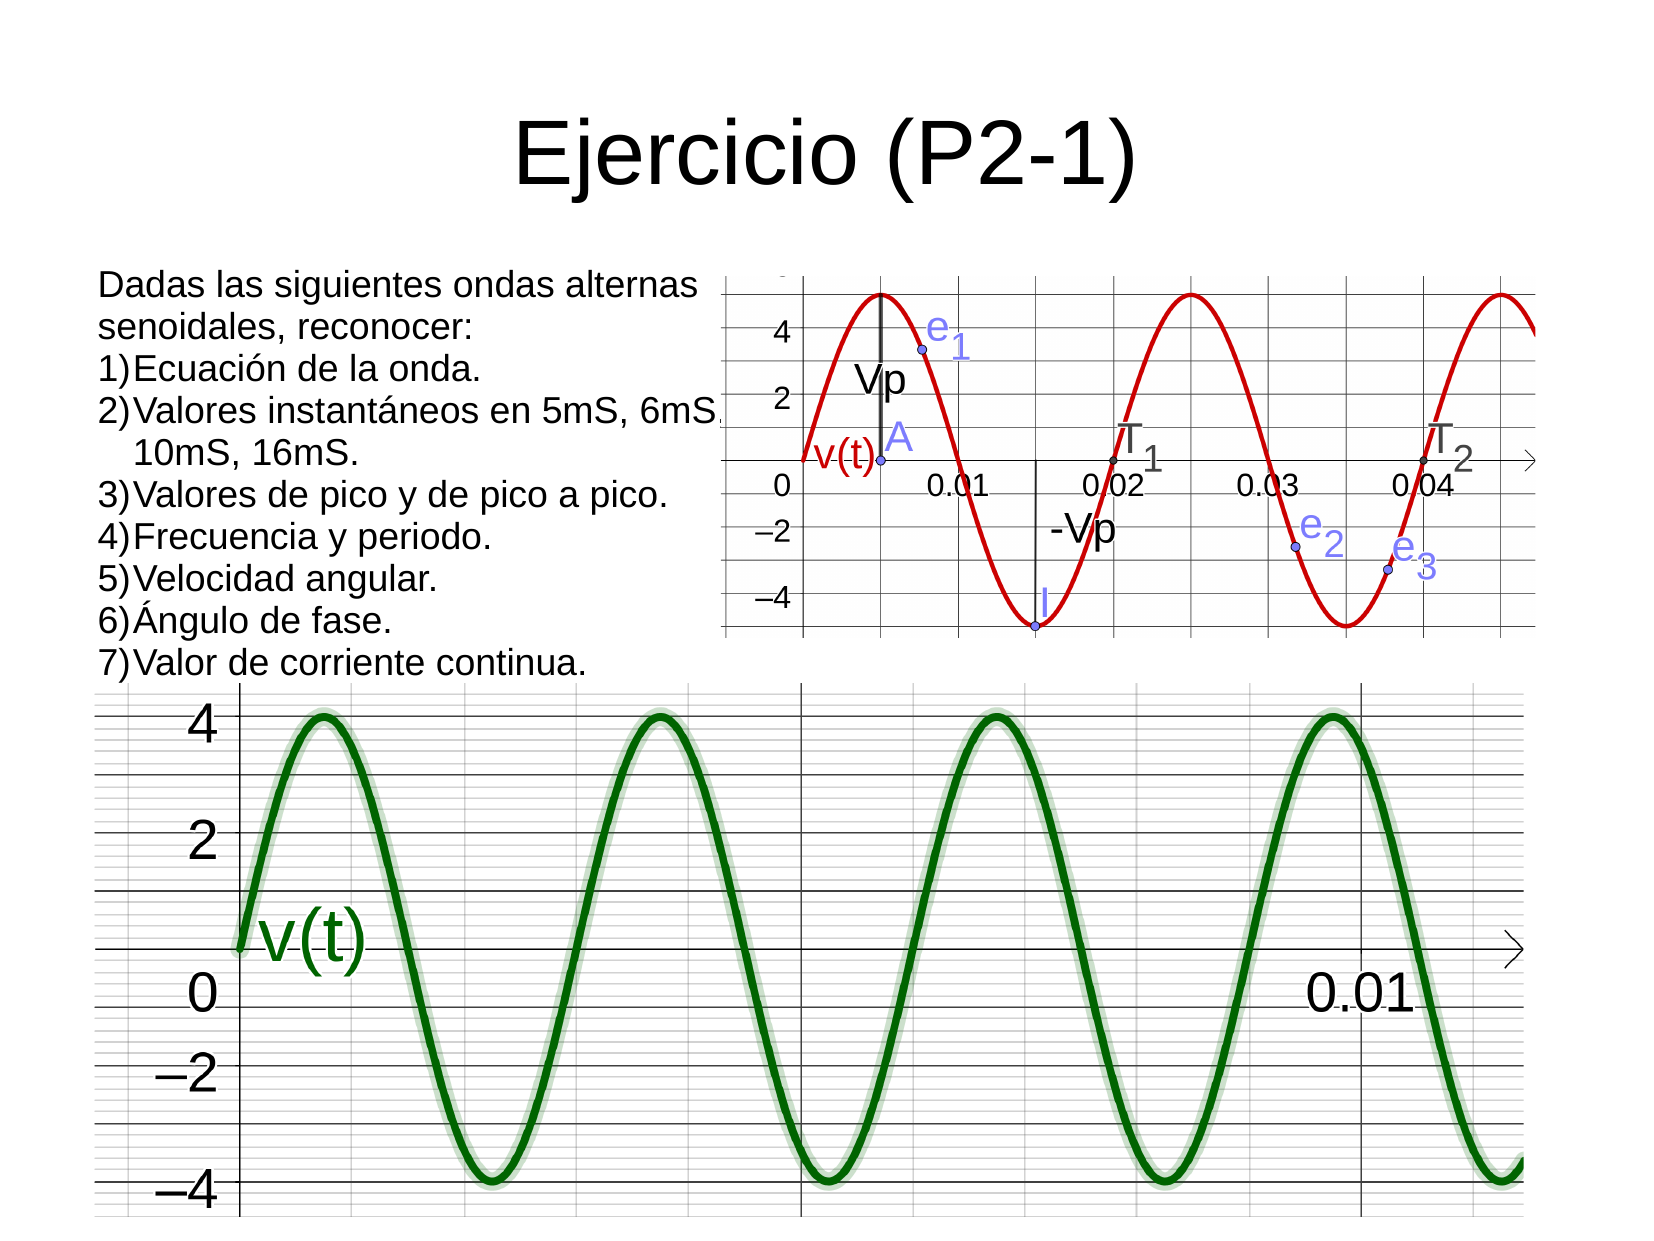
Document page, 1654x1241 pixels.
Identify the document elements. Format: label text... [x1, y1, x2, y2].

text_box Dadas las siguientes ondas alternas senoidales, reconocer: Ecuación de la onda. Valores instantáneos en 5mS, 6mS, 10mS, 16mS. Valores de pico y de pico a pico. Frecuencia y periodo. Velocidad angular. Ángulo de fase. Valor de corriente continua. [82, 256, 745, 692]
picture [94, 683, 1524, 1217]
picture [720, 276, 1536, 638]
title Ejercicio (P2-1) [82, 49, 1571, 257]
